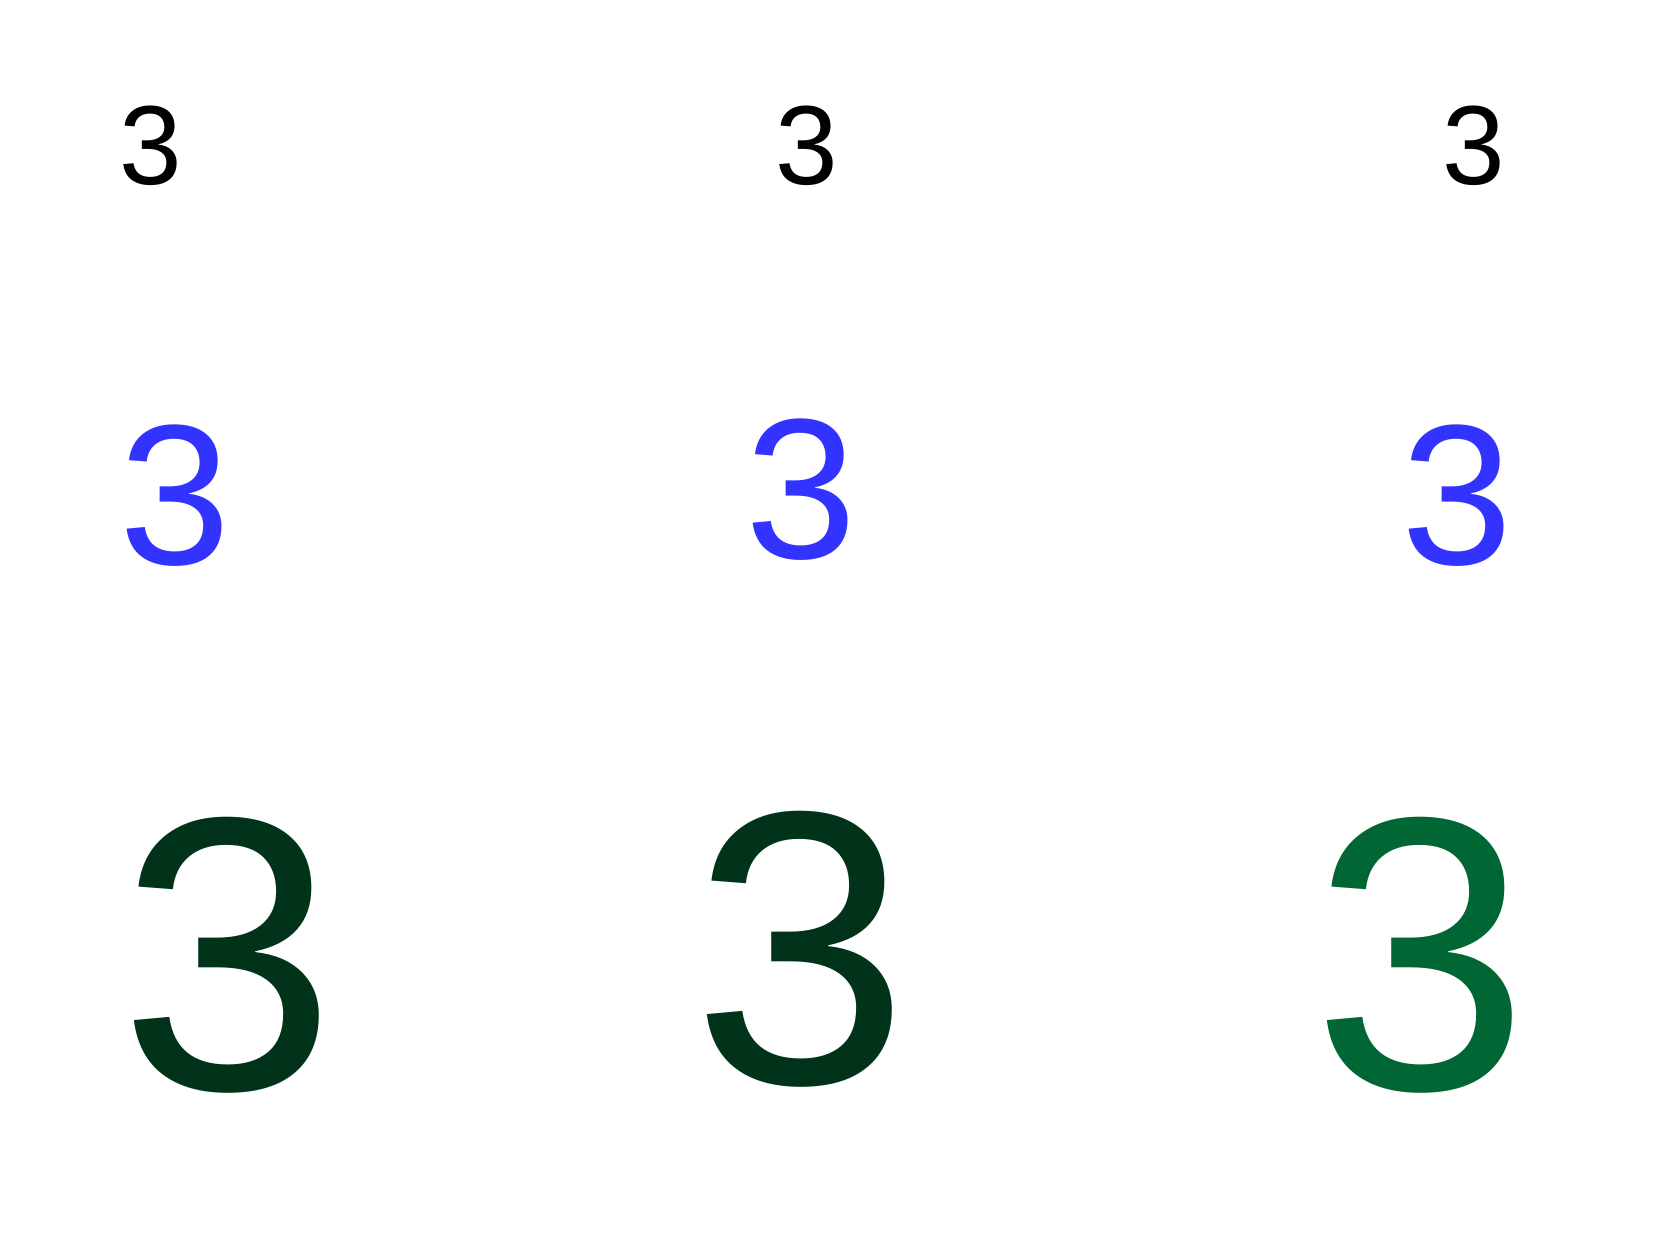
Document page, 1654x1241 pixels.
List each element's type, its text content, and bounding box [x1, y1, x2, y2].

text_box 3 [1427, 75, 1533, 216]
text_box 3 [730, 370, 881, 609]
text_box 3 [677, 723, 933, 1174]
text_box 3 [1386, 376, 1537, 615]
text_box 3 [105, 376, 256, 615]
text_box 3 [105, 729, 361, 1180]
text_box 3 [1297, 729, 1553, 1180]
text_box 3 [105, 75, 211, 216]
text_box 3 [760, 75, 866, 216]
